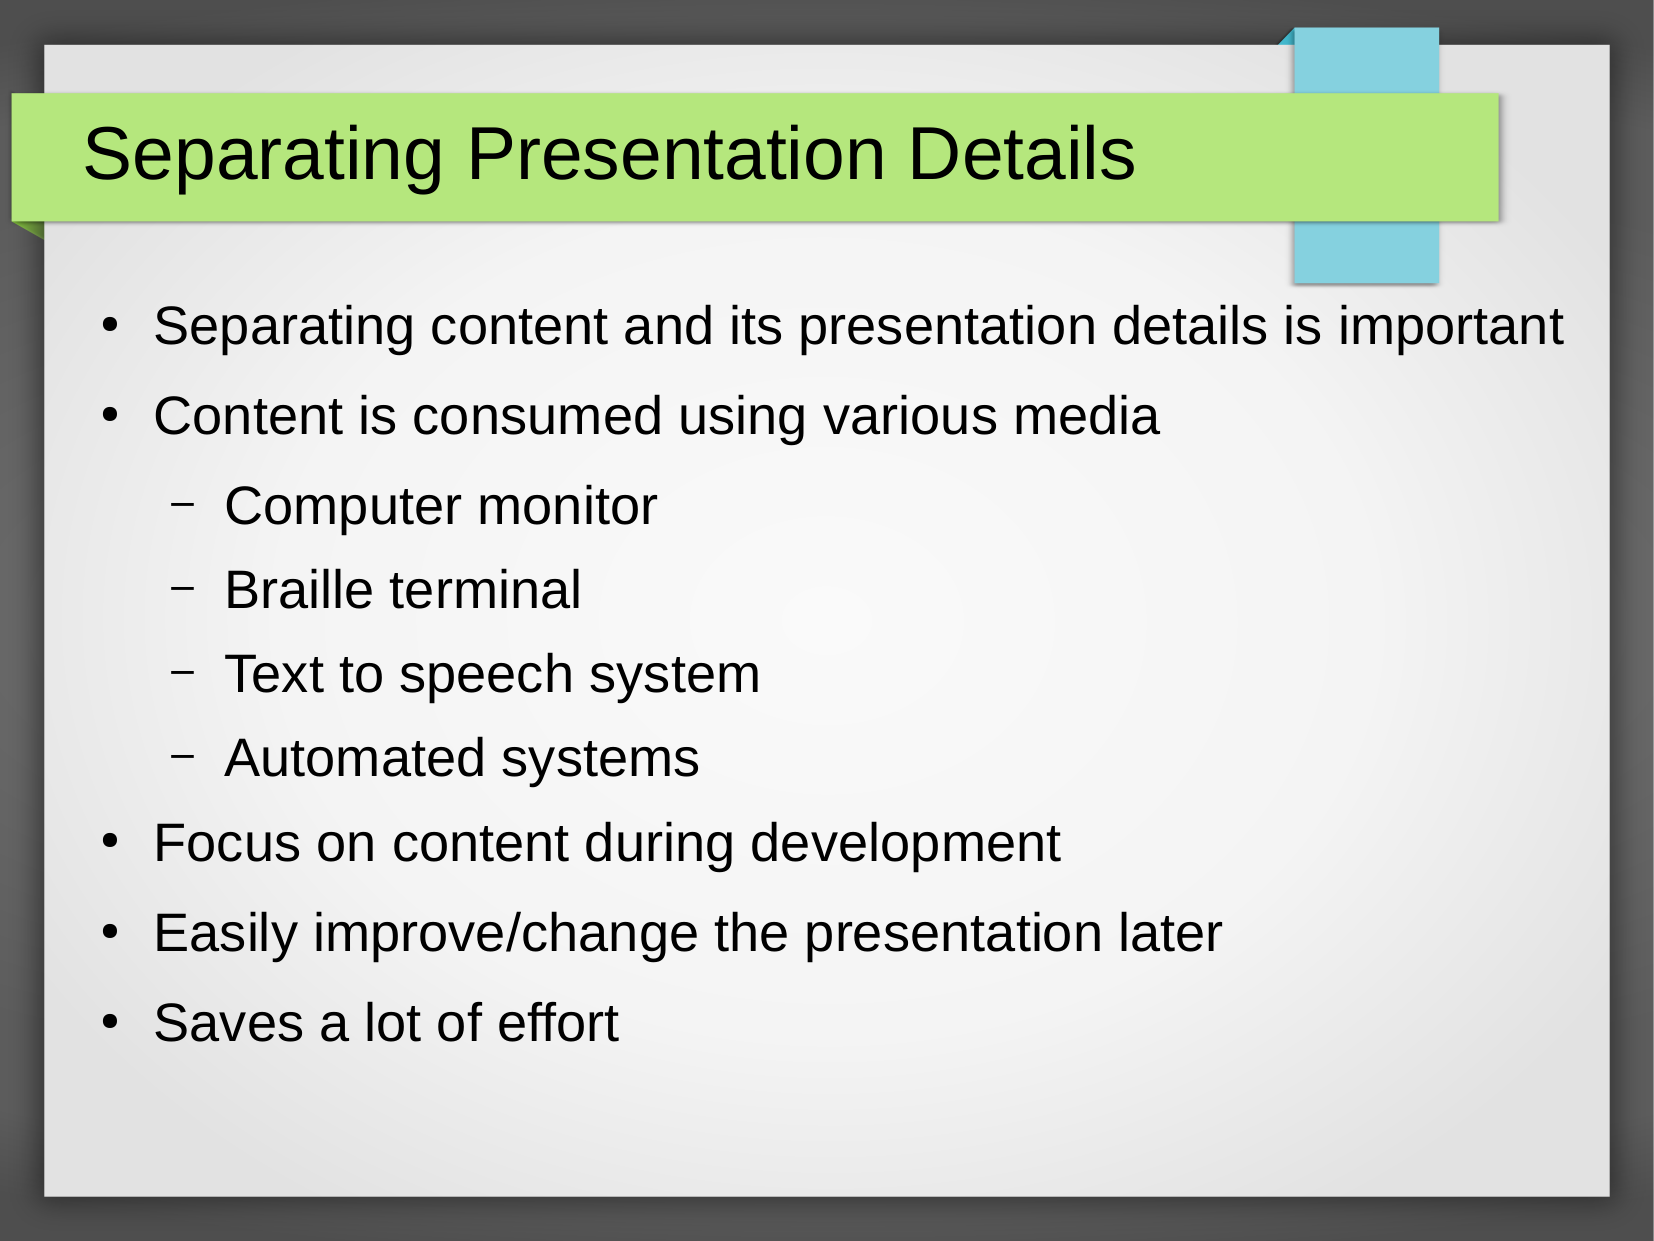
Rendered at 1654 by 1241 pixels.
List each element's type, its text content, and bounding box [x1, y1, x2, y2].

list Separating content and its presentation details is important Content is consumed using various media Computer monitor Braille terminal Text to speech system Automated systems Focus on content during development Easily improve/change the presentation later Saves a lot of effort [82, 295, 1571, 1170]
title Separating Presentation Details [82, 94, 1264, 213]
picture [0, 0, 1654, 1241]
